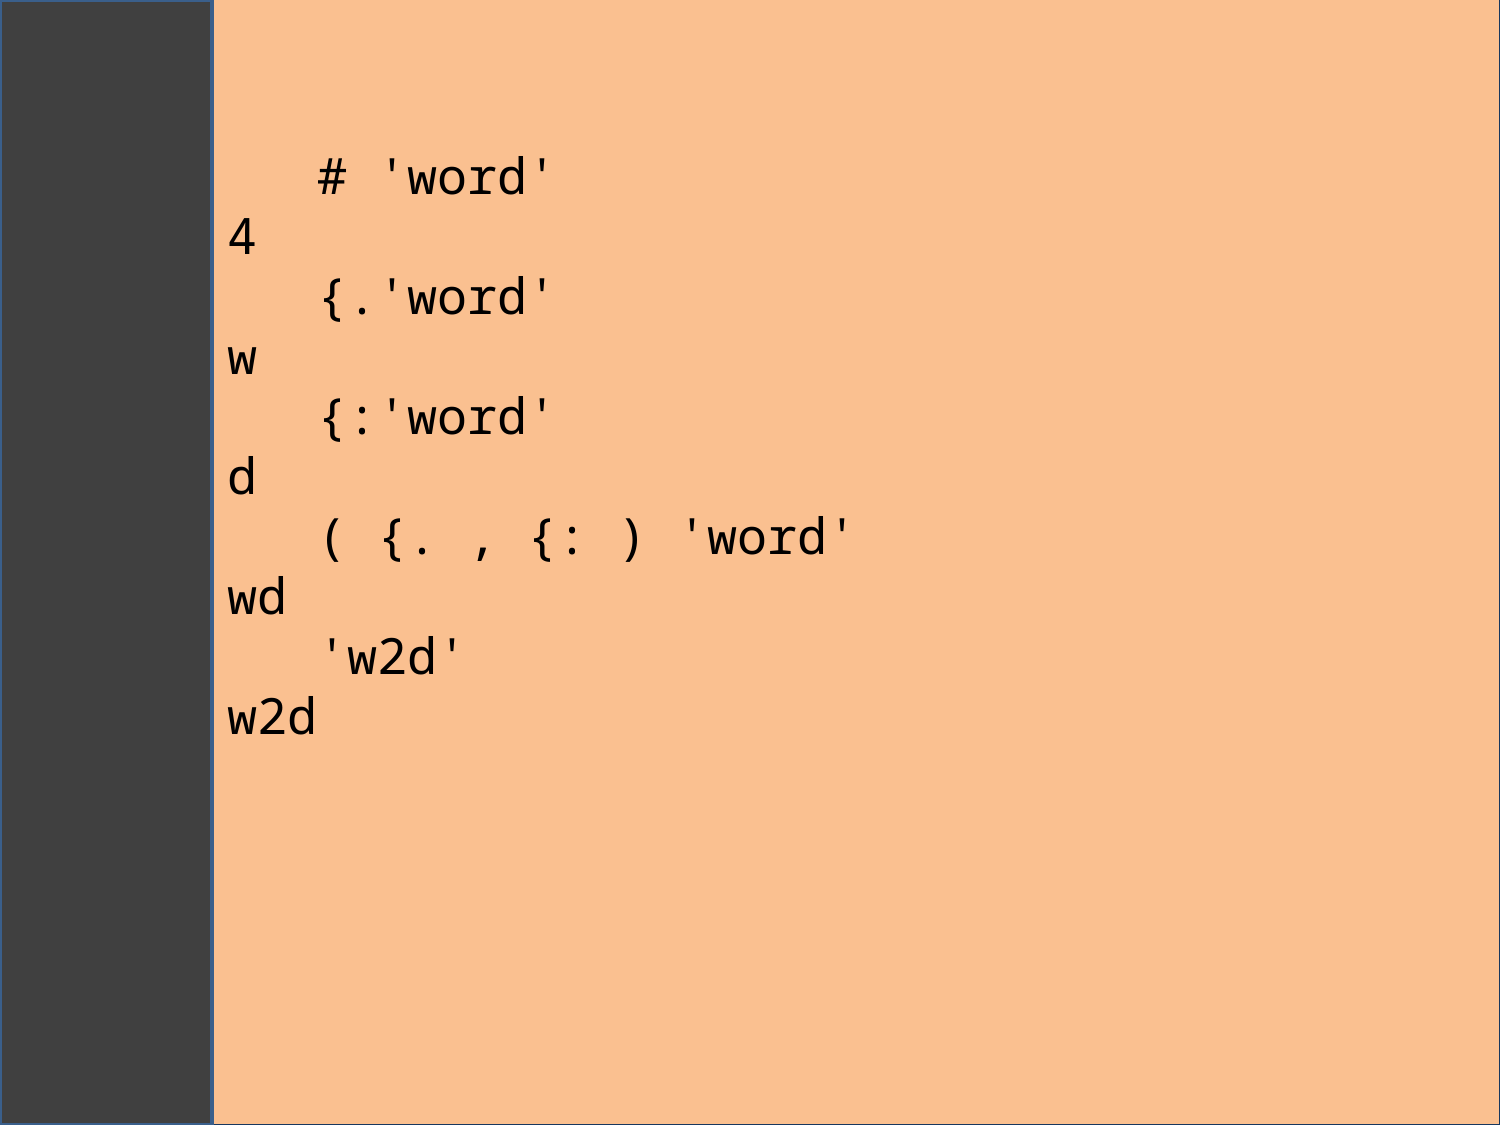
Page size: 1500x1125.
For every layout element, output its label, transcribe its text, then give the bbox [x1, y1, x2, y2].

text_box # 'word' 4 {.'word' w {:'word' d ( {. , {: ) 'word' wd 'w2d' w2d [213, 137, 1425, 753]
text_box [0, 0, 1500, 1125]
